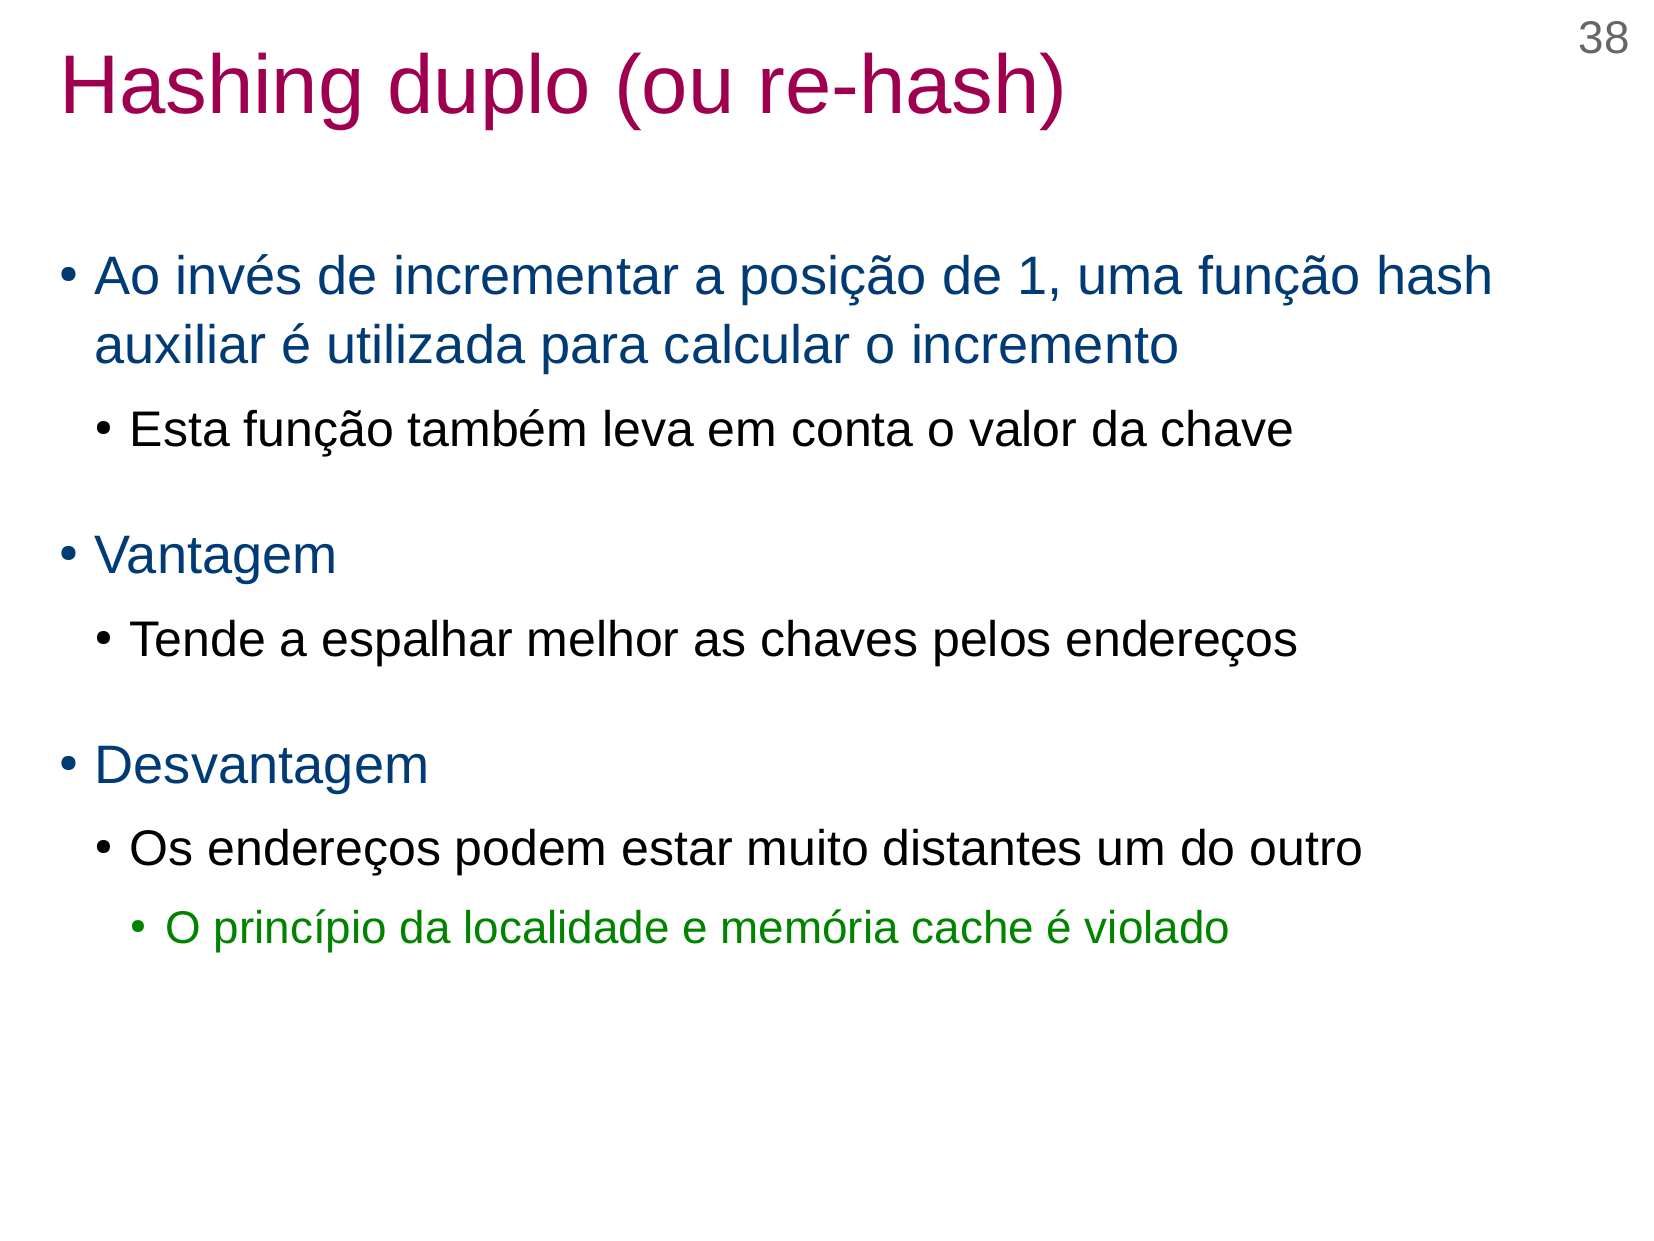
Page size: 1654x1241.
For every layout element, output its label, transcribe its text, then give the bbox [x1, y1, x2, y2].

list Ao invés de incrementar a posição de 1, uma função hash auxiliar é utilizada para calcular o incremento Esta função também leva em conta o valor da chave Vantagem Tende a espalhar melhor as chaves pelos endereços Desvantagem Os endereços podem estar muito distantes um do outro O princípio da localidade e memória cache é violado [59, 236, 1595, 1211]
title Hashing duplo (ou re-hash) [59, 29, 1595, 148]
